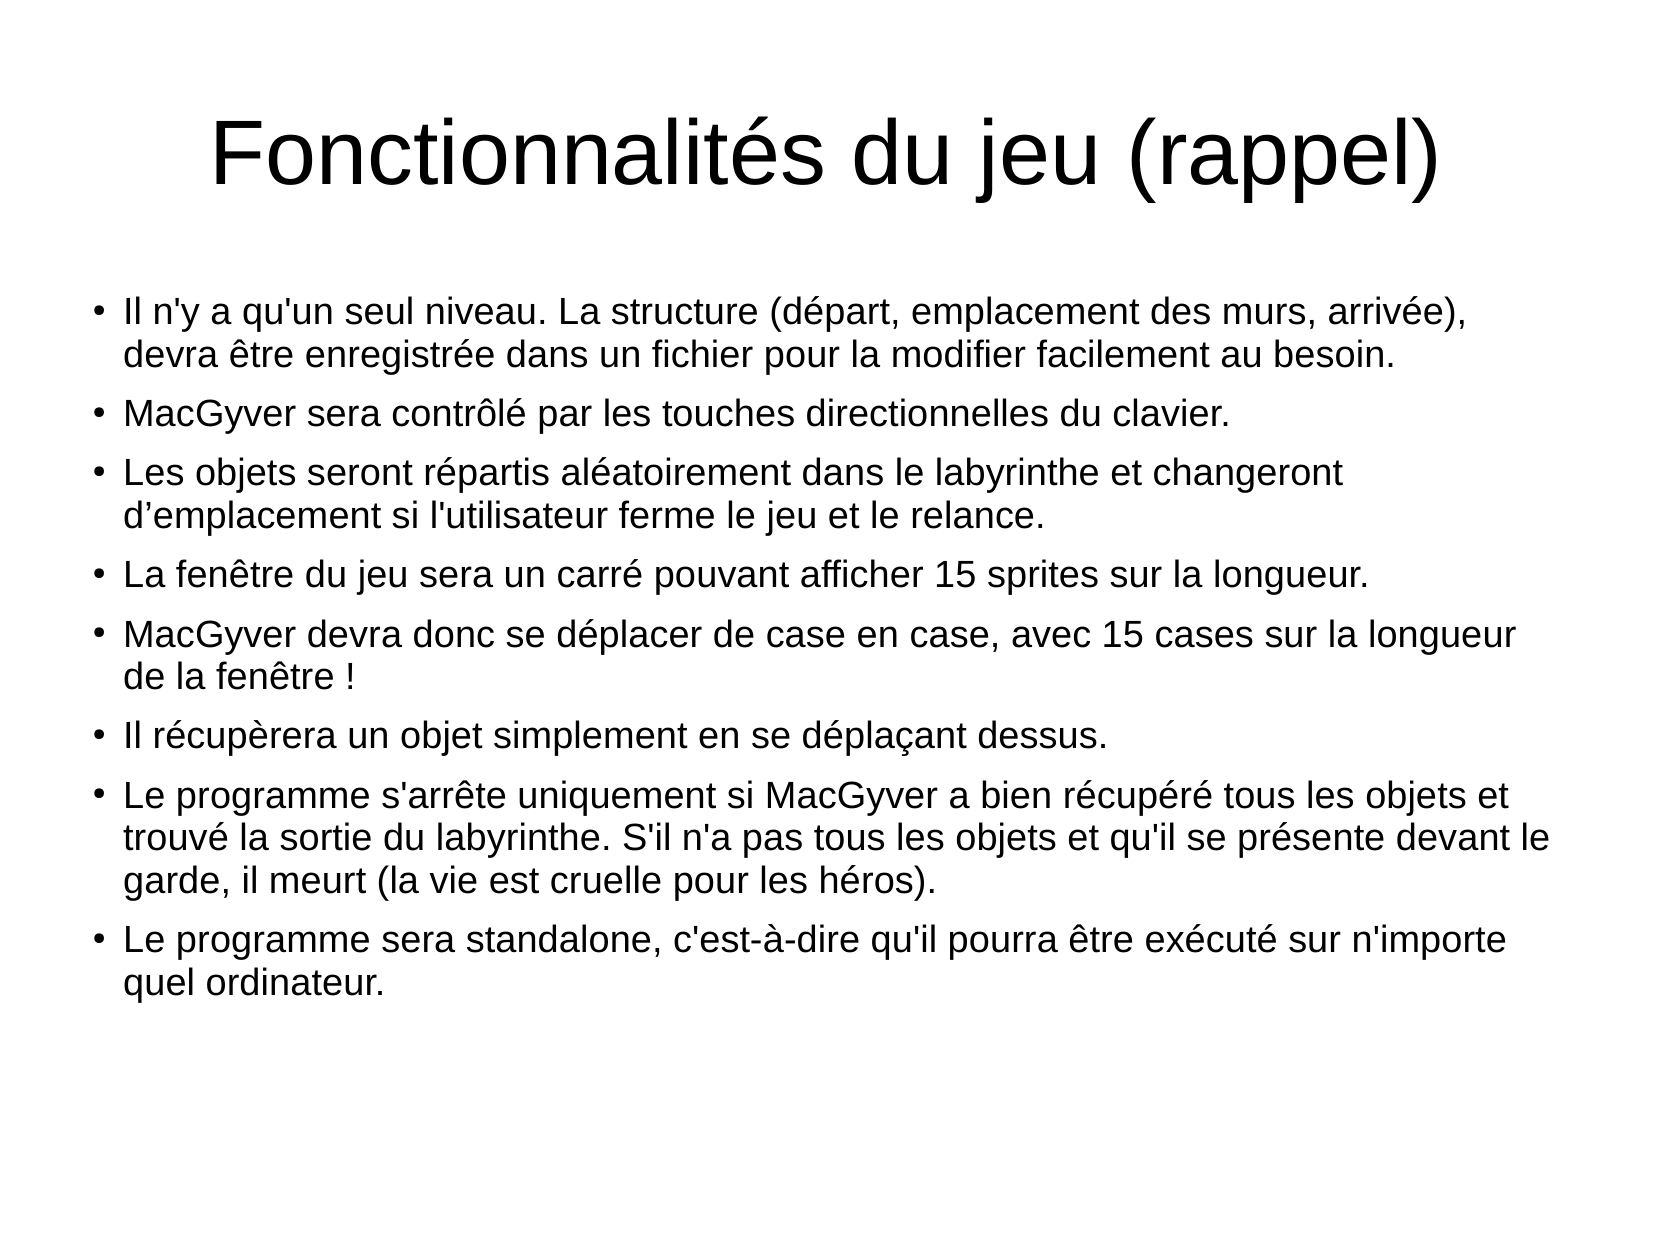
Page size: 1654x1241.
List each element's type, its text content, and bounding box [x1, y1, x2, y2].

title Fonctionnalités du jeu (rappel) [82, 49, 1571, 257]
list Il n'y a qu'un seul niveau. La structure (départ, emplacement des murs, arrivée), devra être enregistrée dans un fichier pour la modifier facilement au besoin. MacGyver sera contrôlé par les touches directionnelles du clavier. Les objets seront répartis aléatoirement dans le labyrinthe et changeront d’emplacement si l'utilisateur ferme le jeu et le relance. La fenêtre du jeu sera un carré pouvant afficher 15 sprites sur la longueur. MacGyver devra donc se déplacer de case en case, avec 15 cases sur la longueur de la fenêtre ! Il récupèrera un objet simplement en se déplaçant dessus. Le programme s'arrête uniquement si MacGyver a bien récupéré tous les objets et trouvé la sortie du labyrinthe. S'il n'a pas tous les objets et qu'il se présente devant le garde, il meurt (la vie est cruelle pour les héros). Le programme sera standalone, c'est-à-dire qu'il pourra être exécuté sur n'importe quel ordinateur. [82, 290, 1571, 1010]
